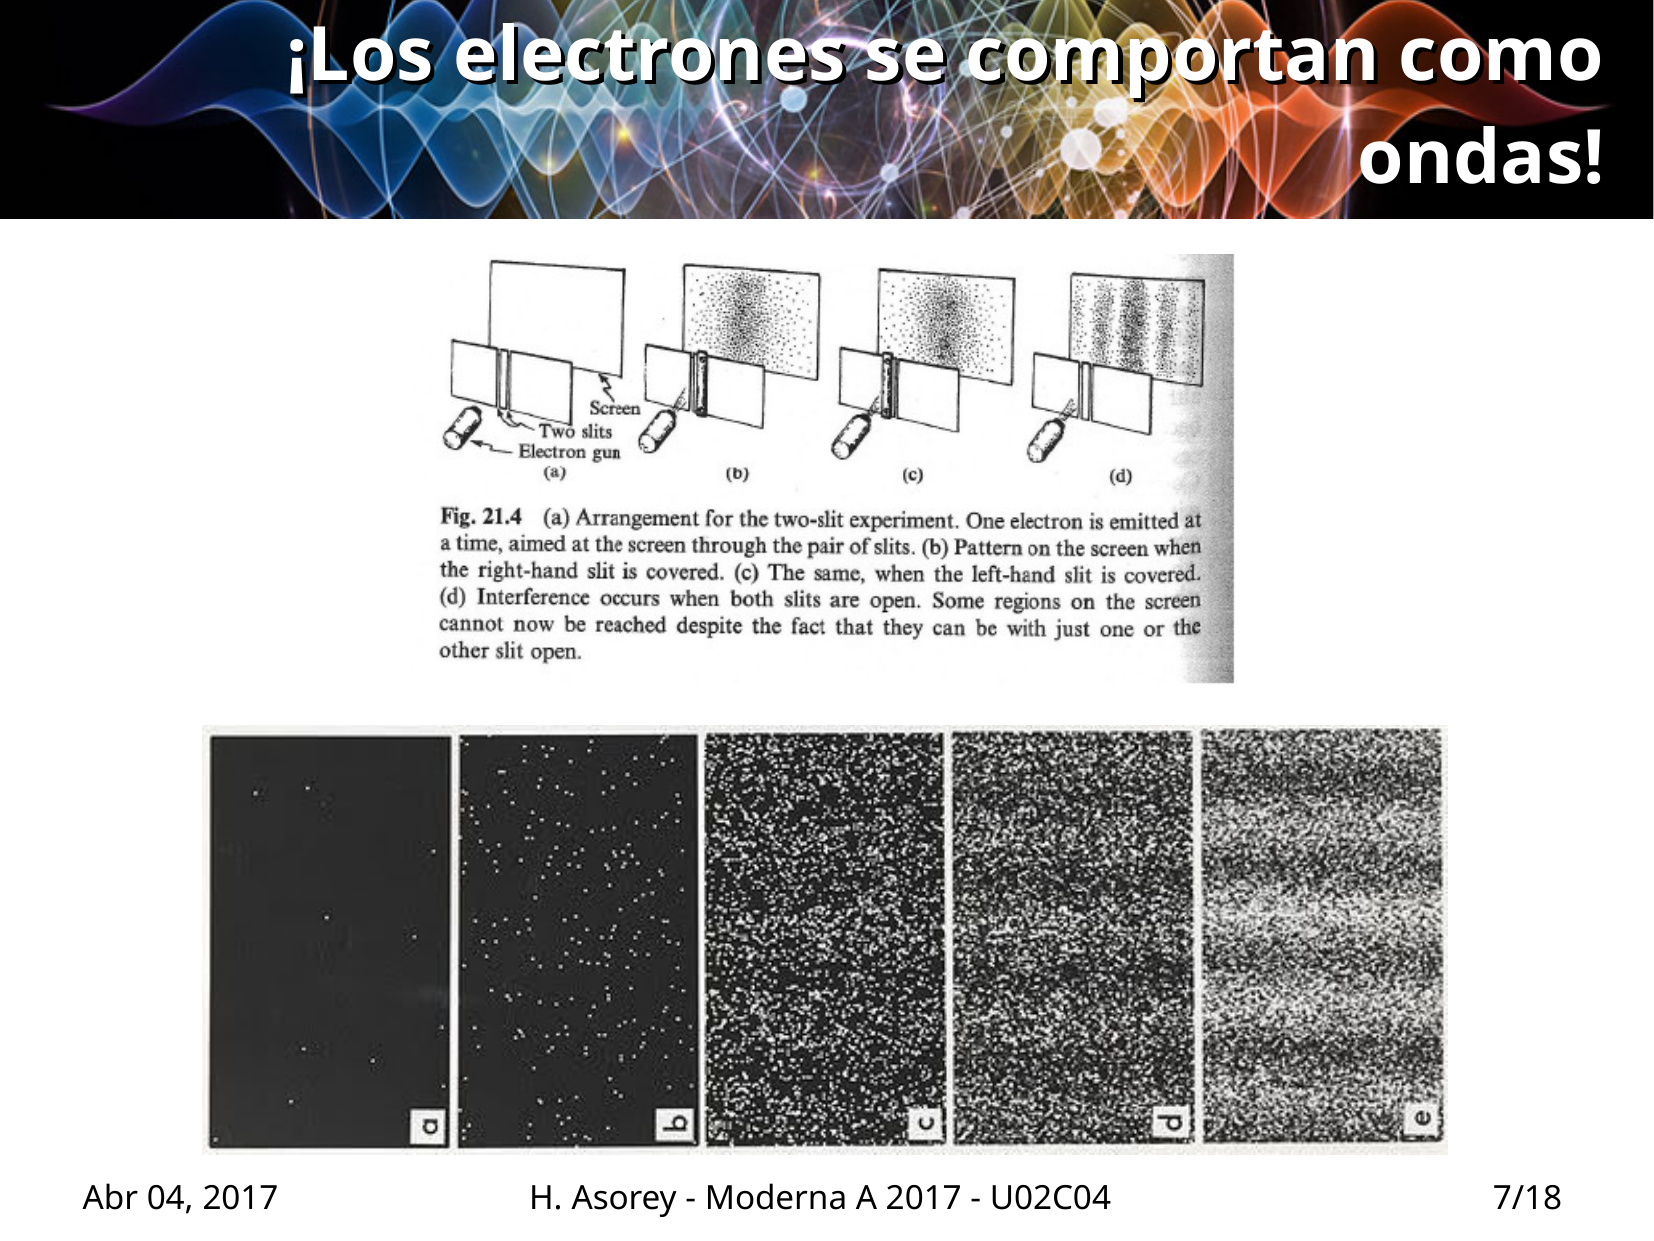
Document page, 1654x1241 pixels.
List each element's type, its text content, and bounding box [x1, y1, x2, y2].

picture [411, 254, 1239, 685]
picture [0, 0, 1654, 219]
picture [202, 725, 1448, 1155]
title ¡Los electrones se comportan como ondas! [45, 15, 1606, 191]
